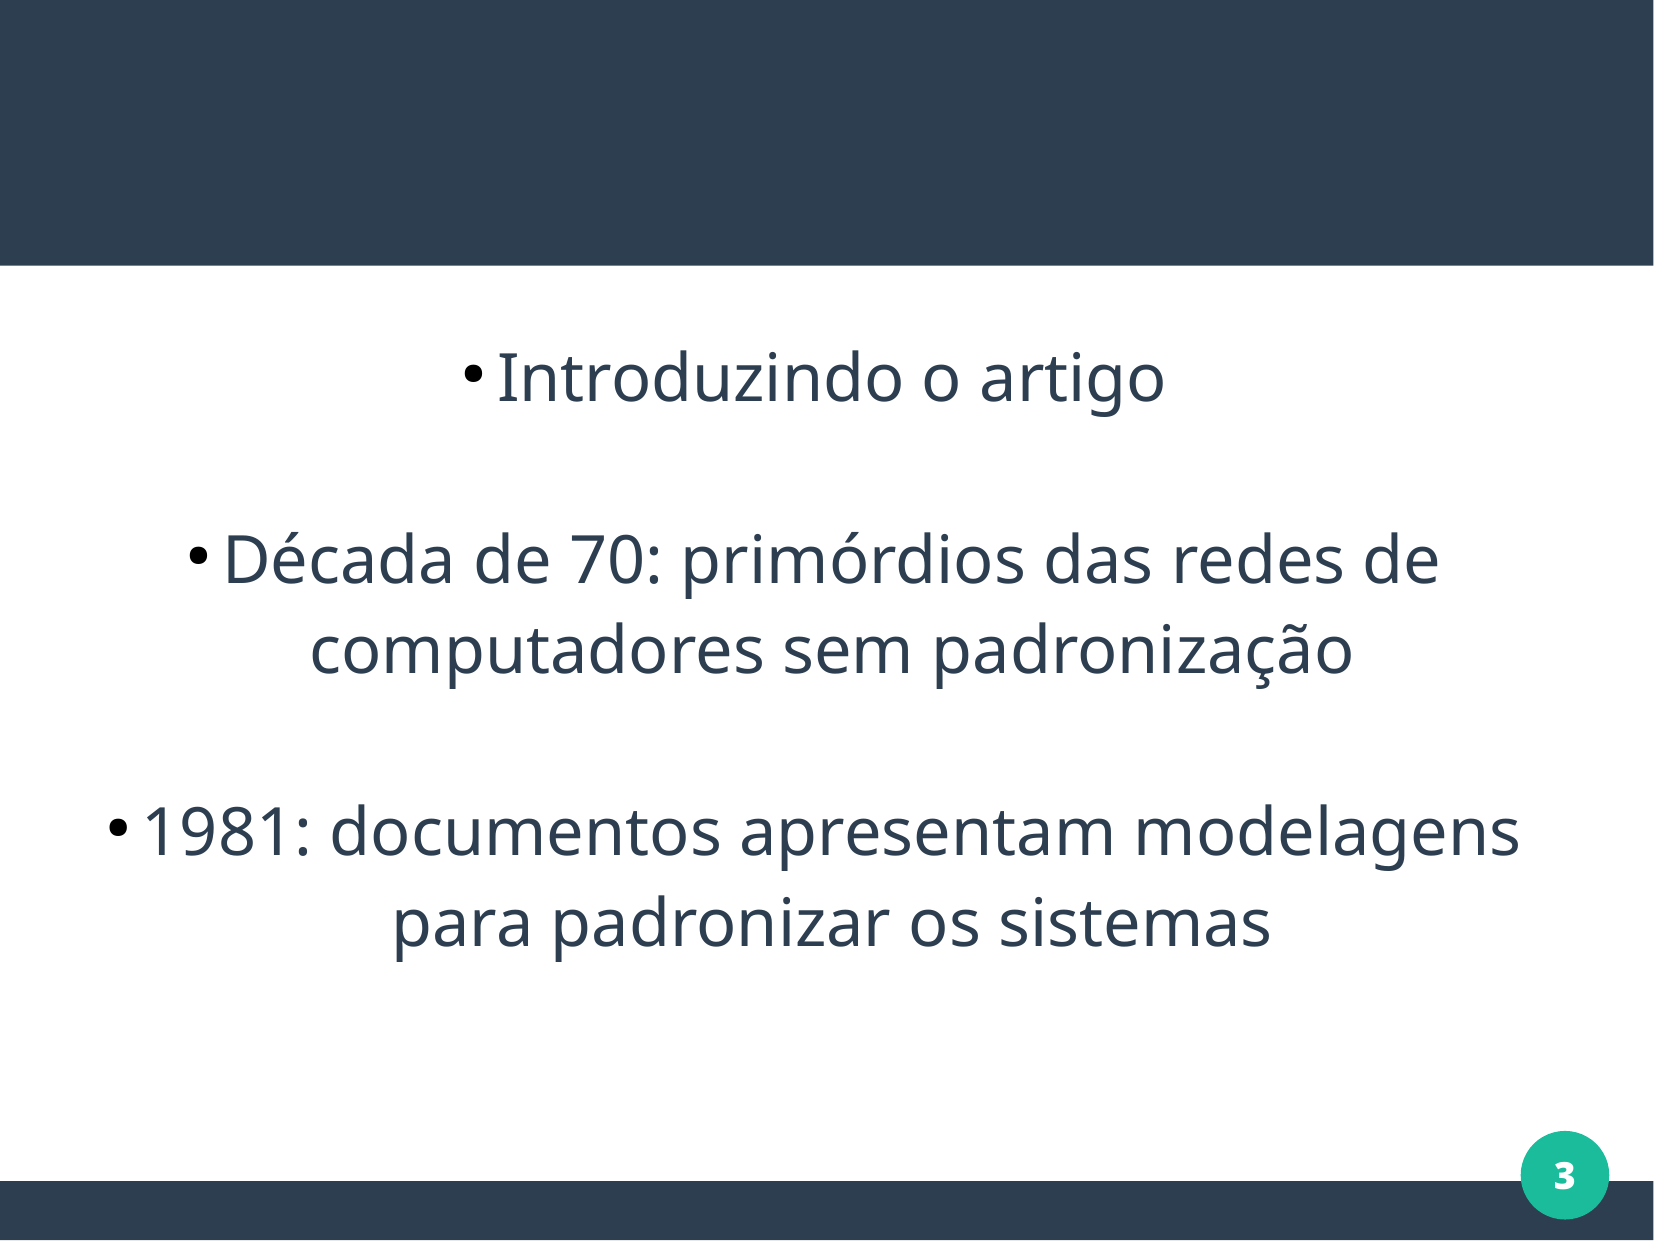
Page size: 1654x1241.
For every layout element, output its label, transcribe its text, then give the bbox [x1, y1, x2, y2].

subtitle Introduzindo o artigo Década de 70: primórdios das redes de computadores sem padronização 1981: documentos apresentam modelagens para padronizar os sistemas [47, 283, 1583, 1013]
